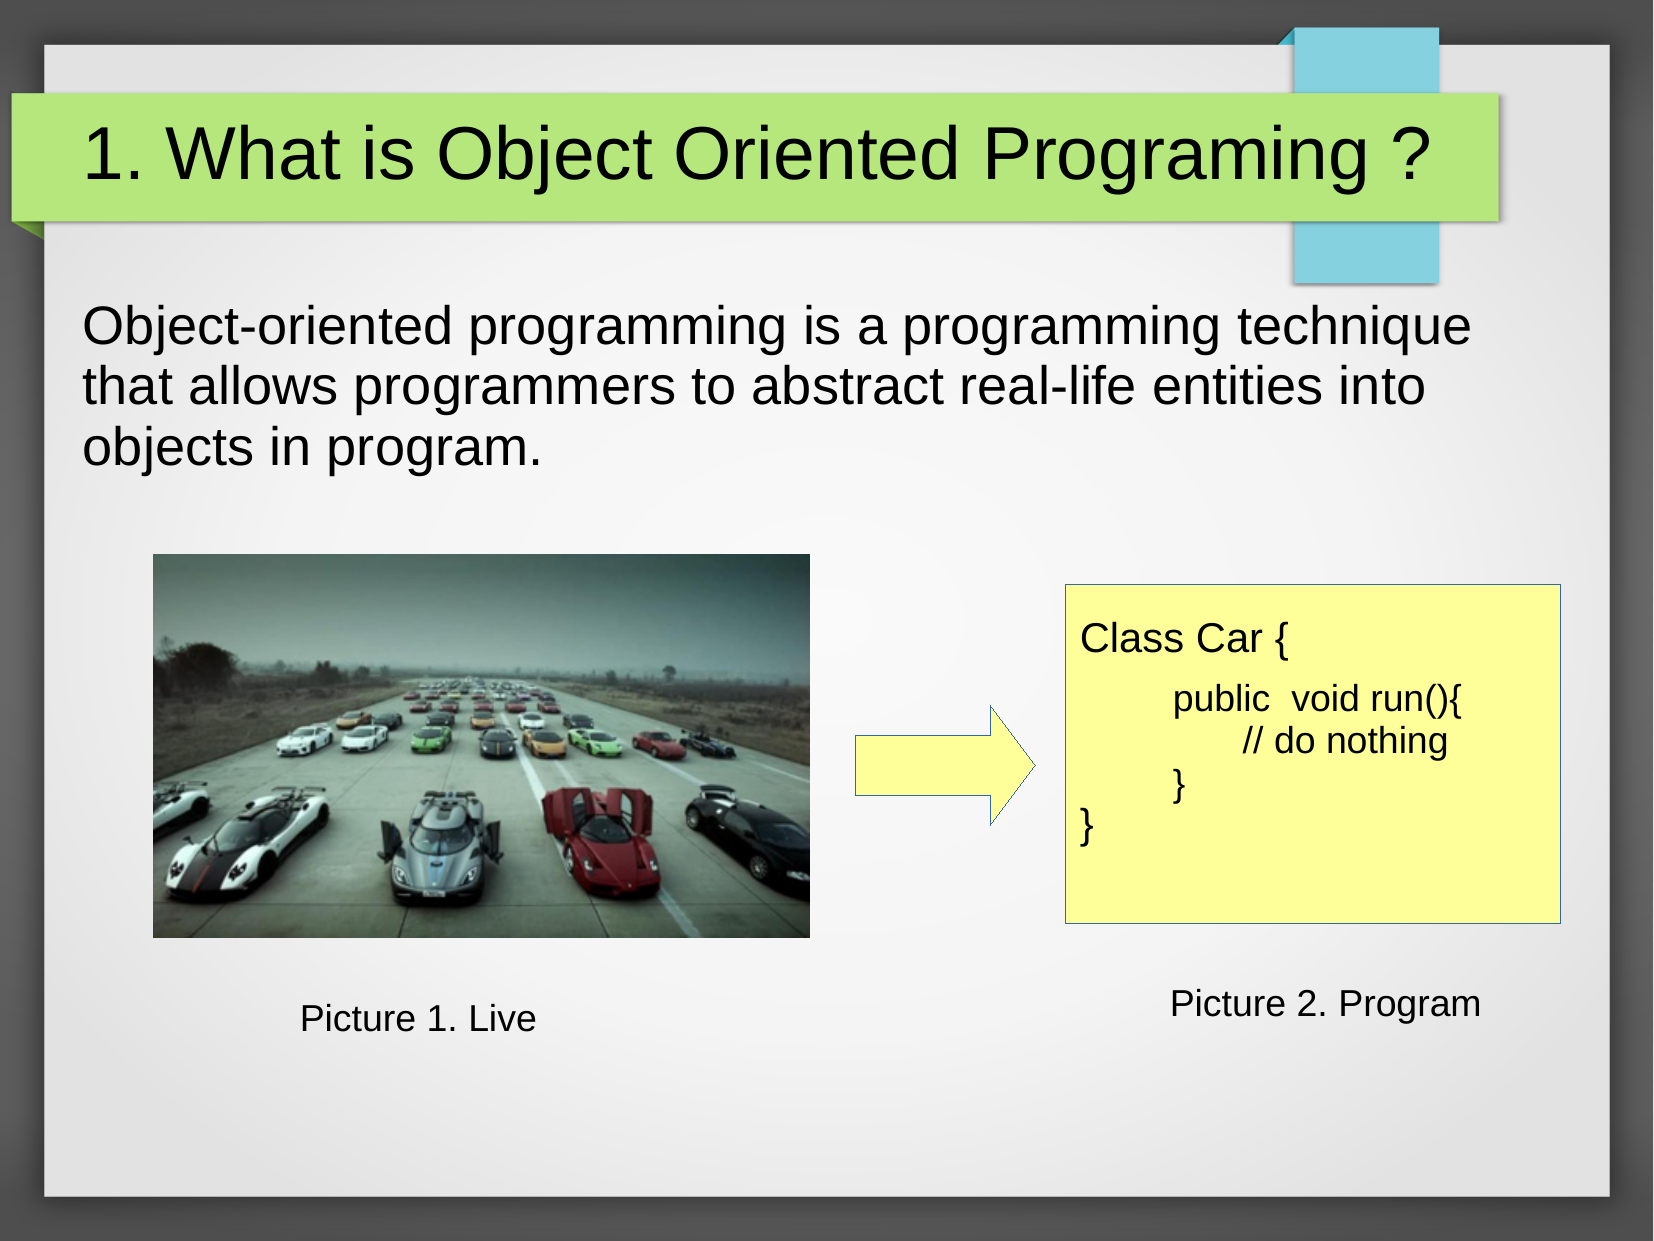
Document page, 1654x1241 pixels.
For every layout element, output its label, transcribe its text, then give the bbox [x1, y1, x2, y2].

text_box Class Car { private String name; private String color; private String price; } [1065, 584, 1561, 924]
text_box public void run(){ // do nothing } [1143, 665, 1549, 816]
list Object-oriented programming is a programming technique that allows programmers to abstract real-life entities into objects in program. [82, 295, 1571, 1171]
text_box Picture 1. Live [285, 990, 556, 1047]
text_box [855, 705, 1036, 826]
picture [0, 0, 1654, 1241]
text_box Picture 2. Program [1155, 975, 1501, 1032]
title 1. What is Object Oriented Programing ? [82, 69, 1516, 238]
